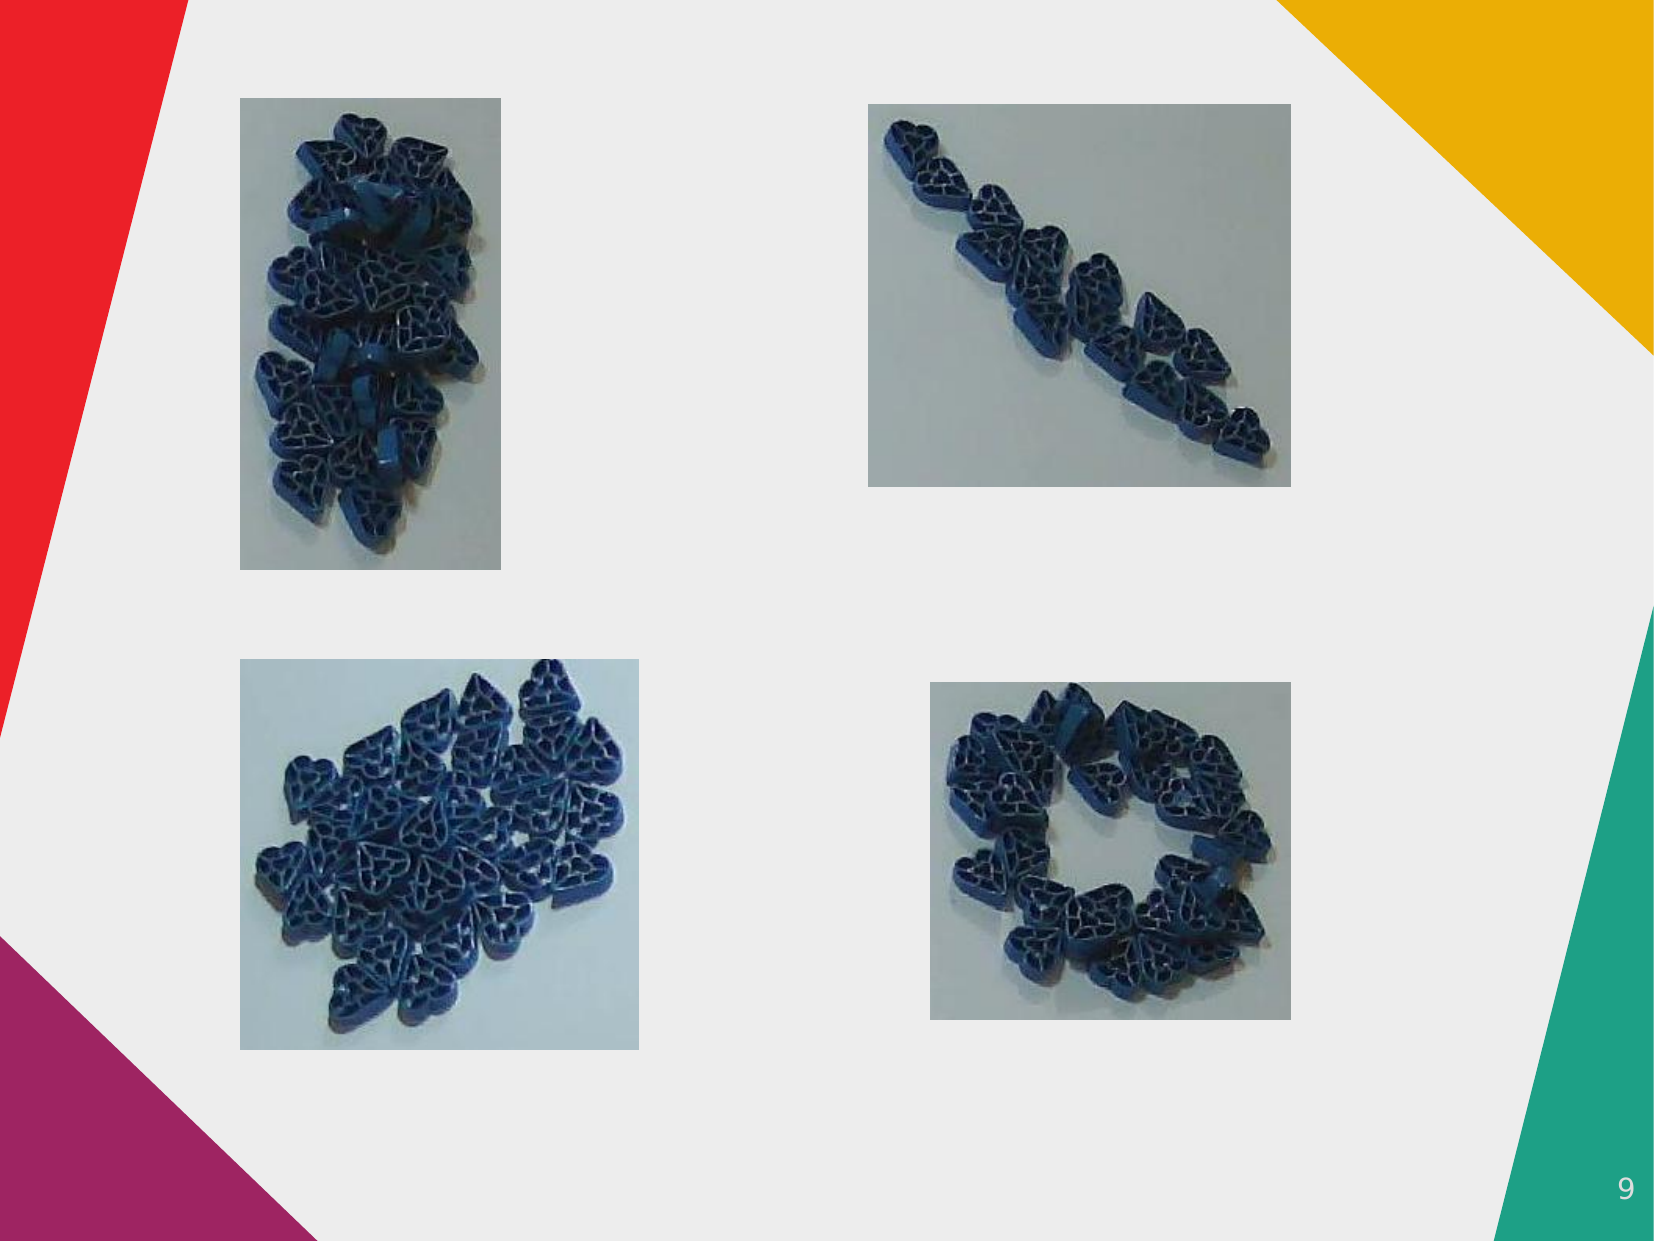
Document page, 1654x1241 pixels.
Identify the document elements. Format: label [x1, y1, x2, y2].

picture [240, 659, 639, 1051]
picture [240, 98, 501, 571]
picture [930, 682, 1291, 1021]
picture [868, 104, 1291, 487]
